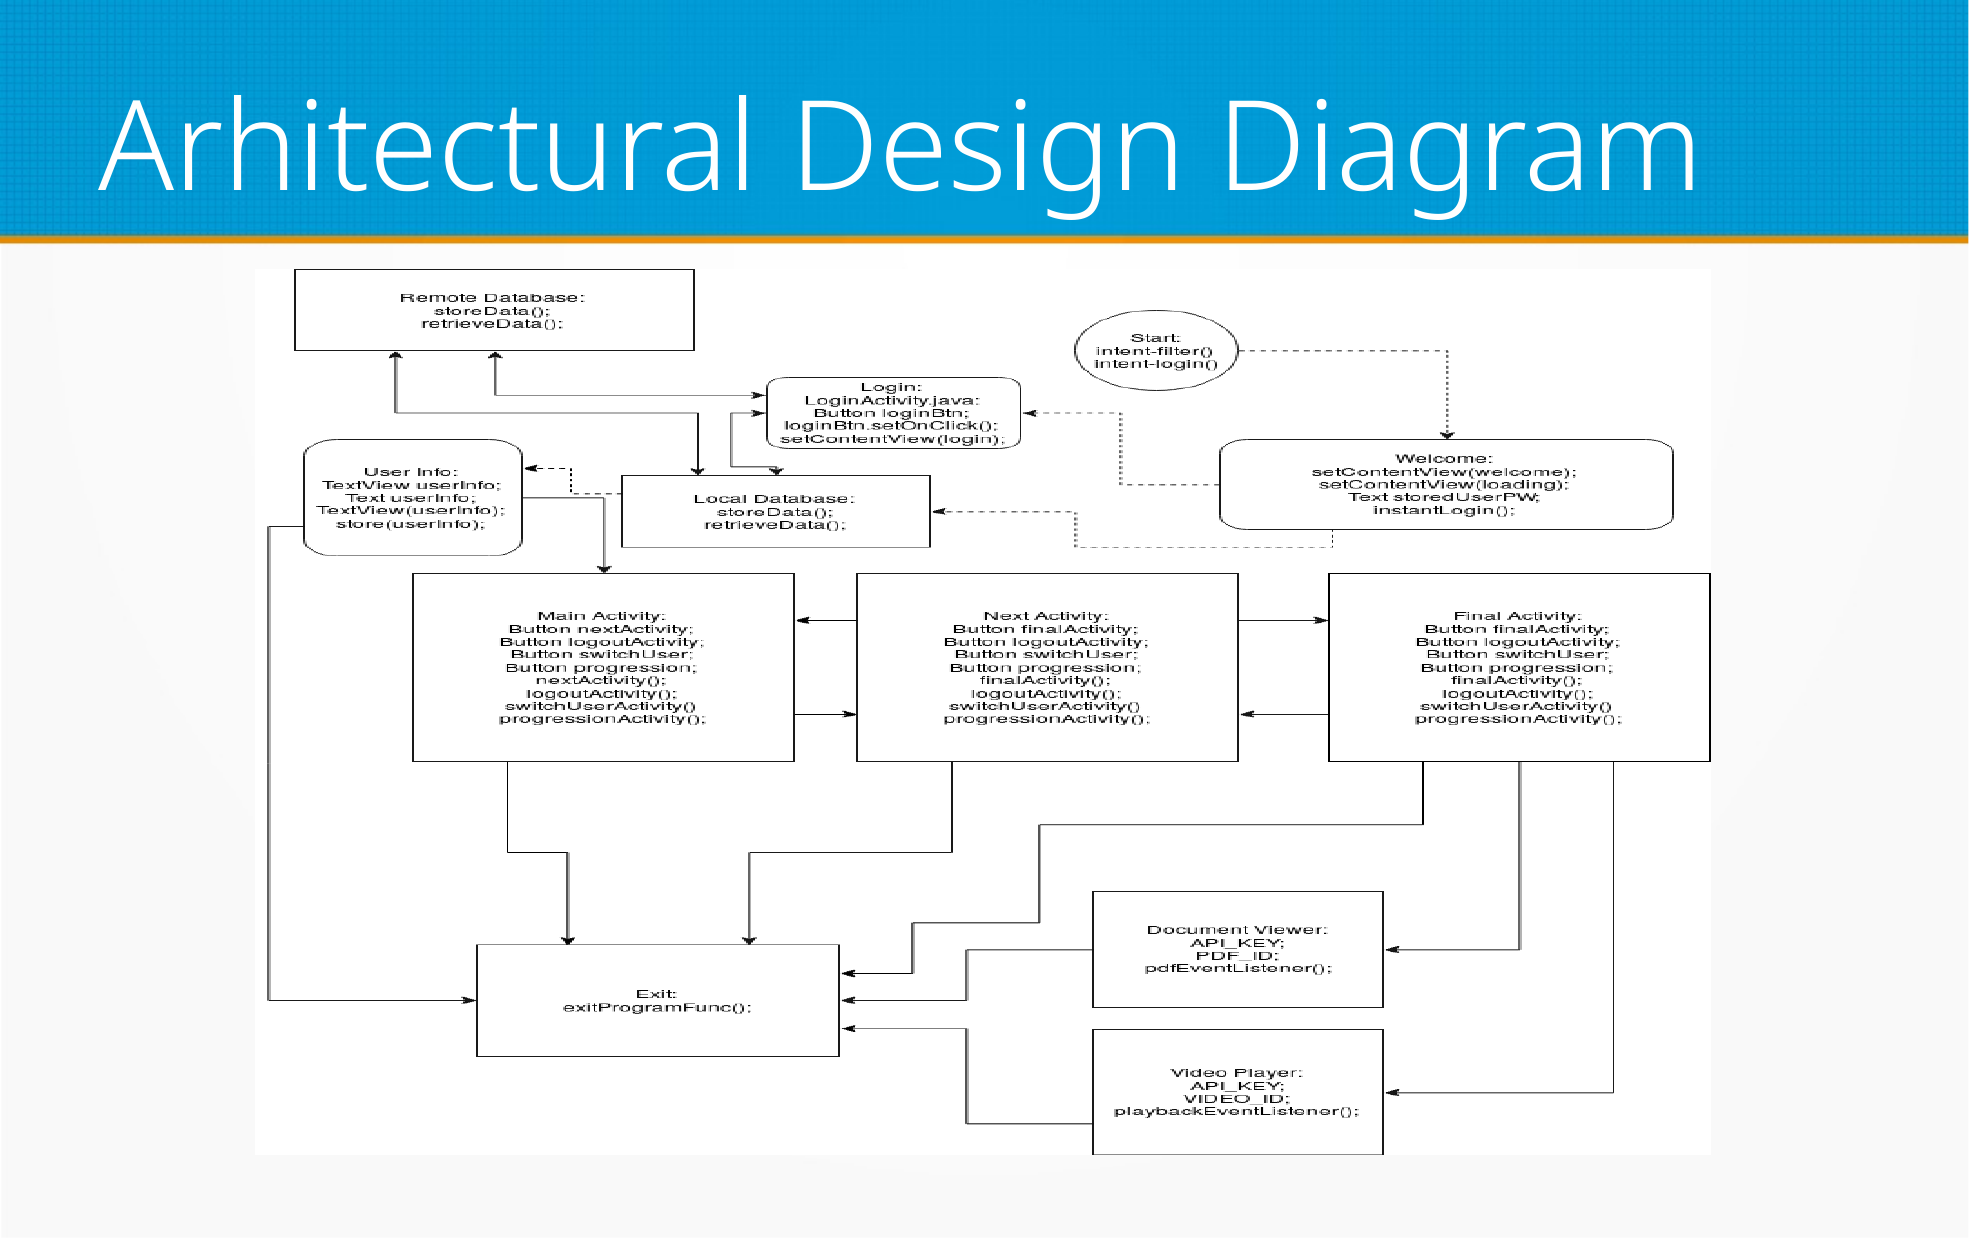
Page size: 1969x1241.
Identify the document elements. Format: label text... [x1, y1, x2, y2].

title Arhitectural Design Diagram [98, 19, 1870, 227]
picture [0, 233, 1969, 1241]
